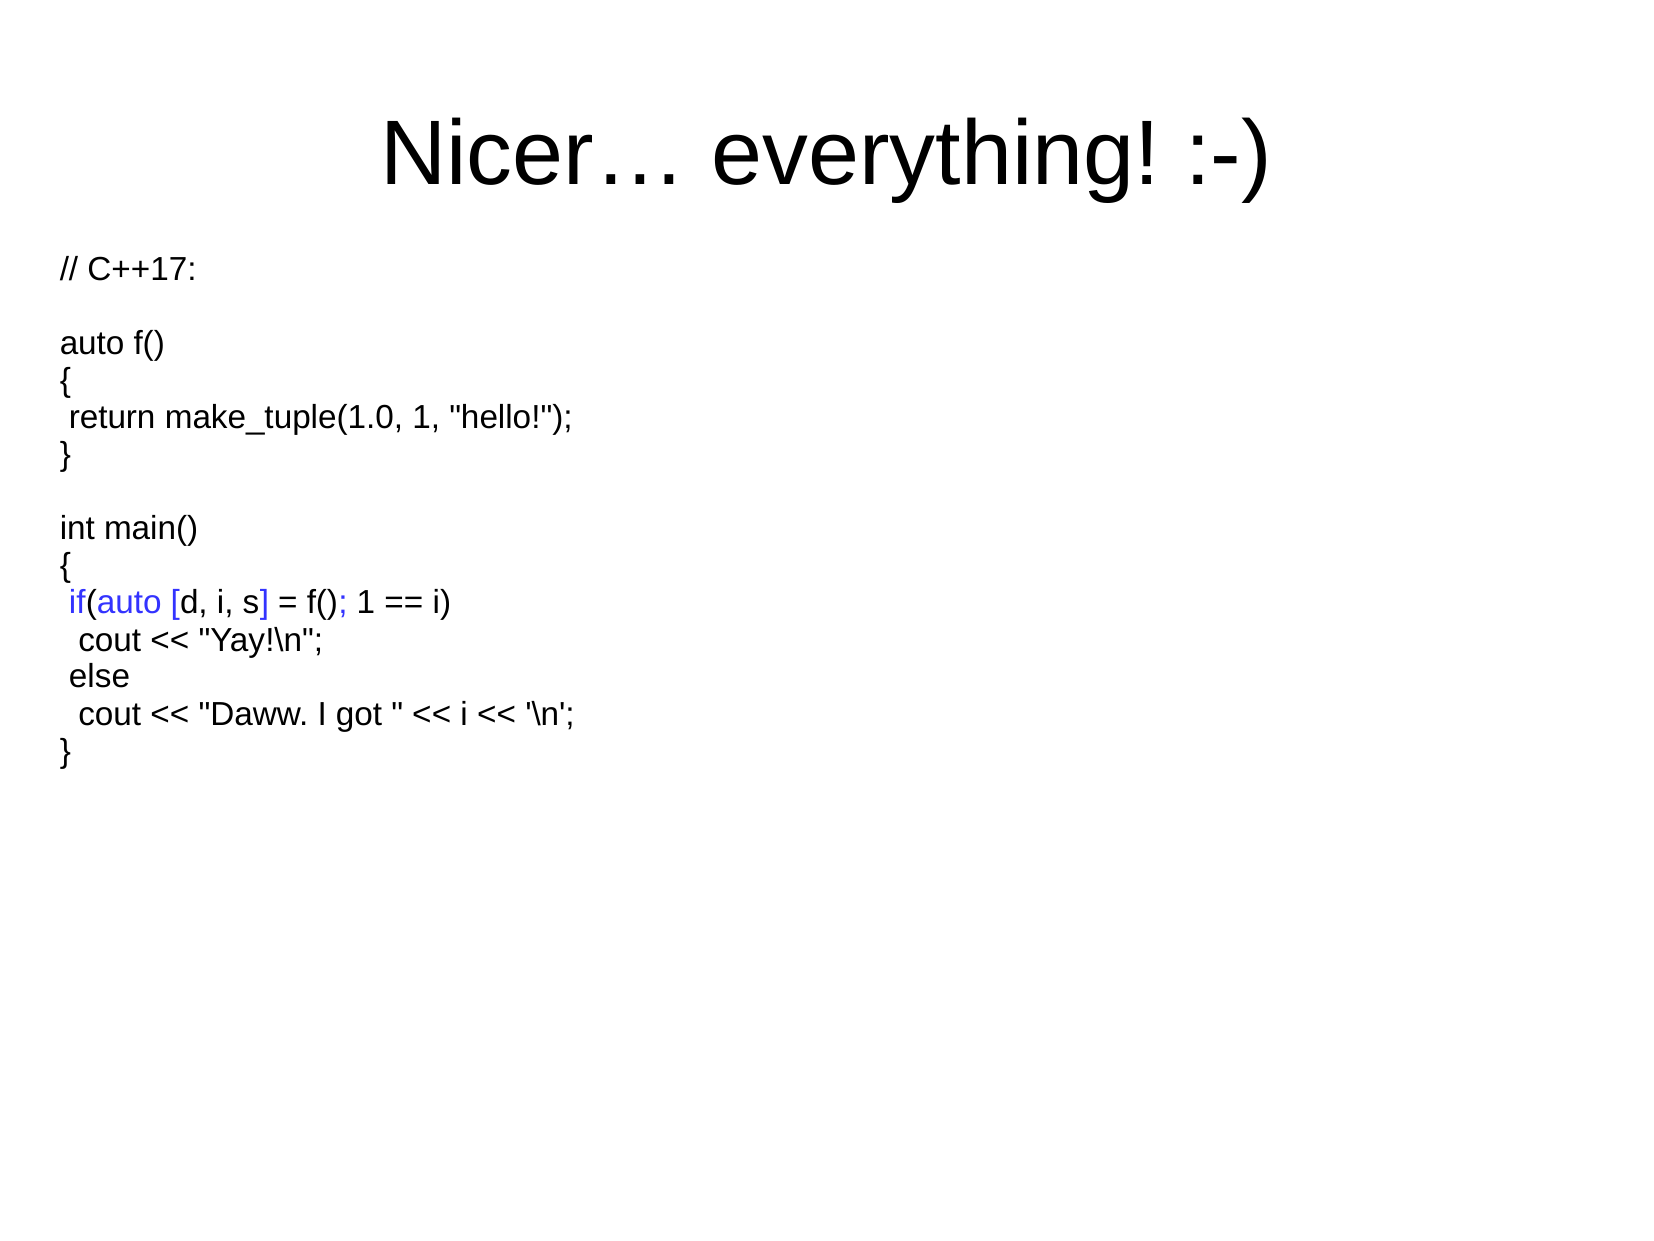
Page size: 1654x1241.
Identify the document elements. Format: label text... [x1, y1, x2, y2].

text_box // C++17: auto f() { return make_tuple(1.0, 1, "hello!"); } int main() { if(auto [d, i, s] = f(); 1 == i) cout << "Yay!\n"; else cout << "Daww. I got " << i << '\n'; } [45, 243, 590, 972]
title Nicer… everything! :-) [82, 49, 1571, 257]
